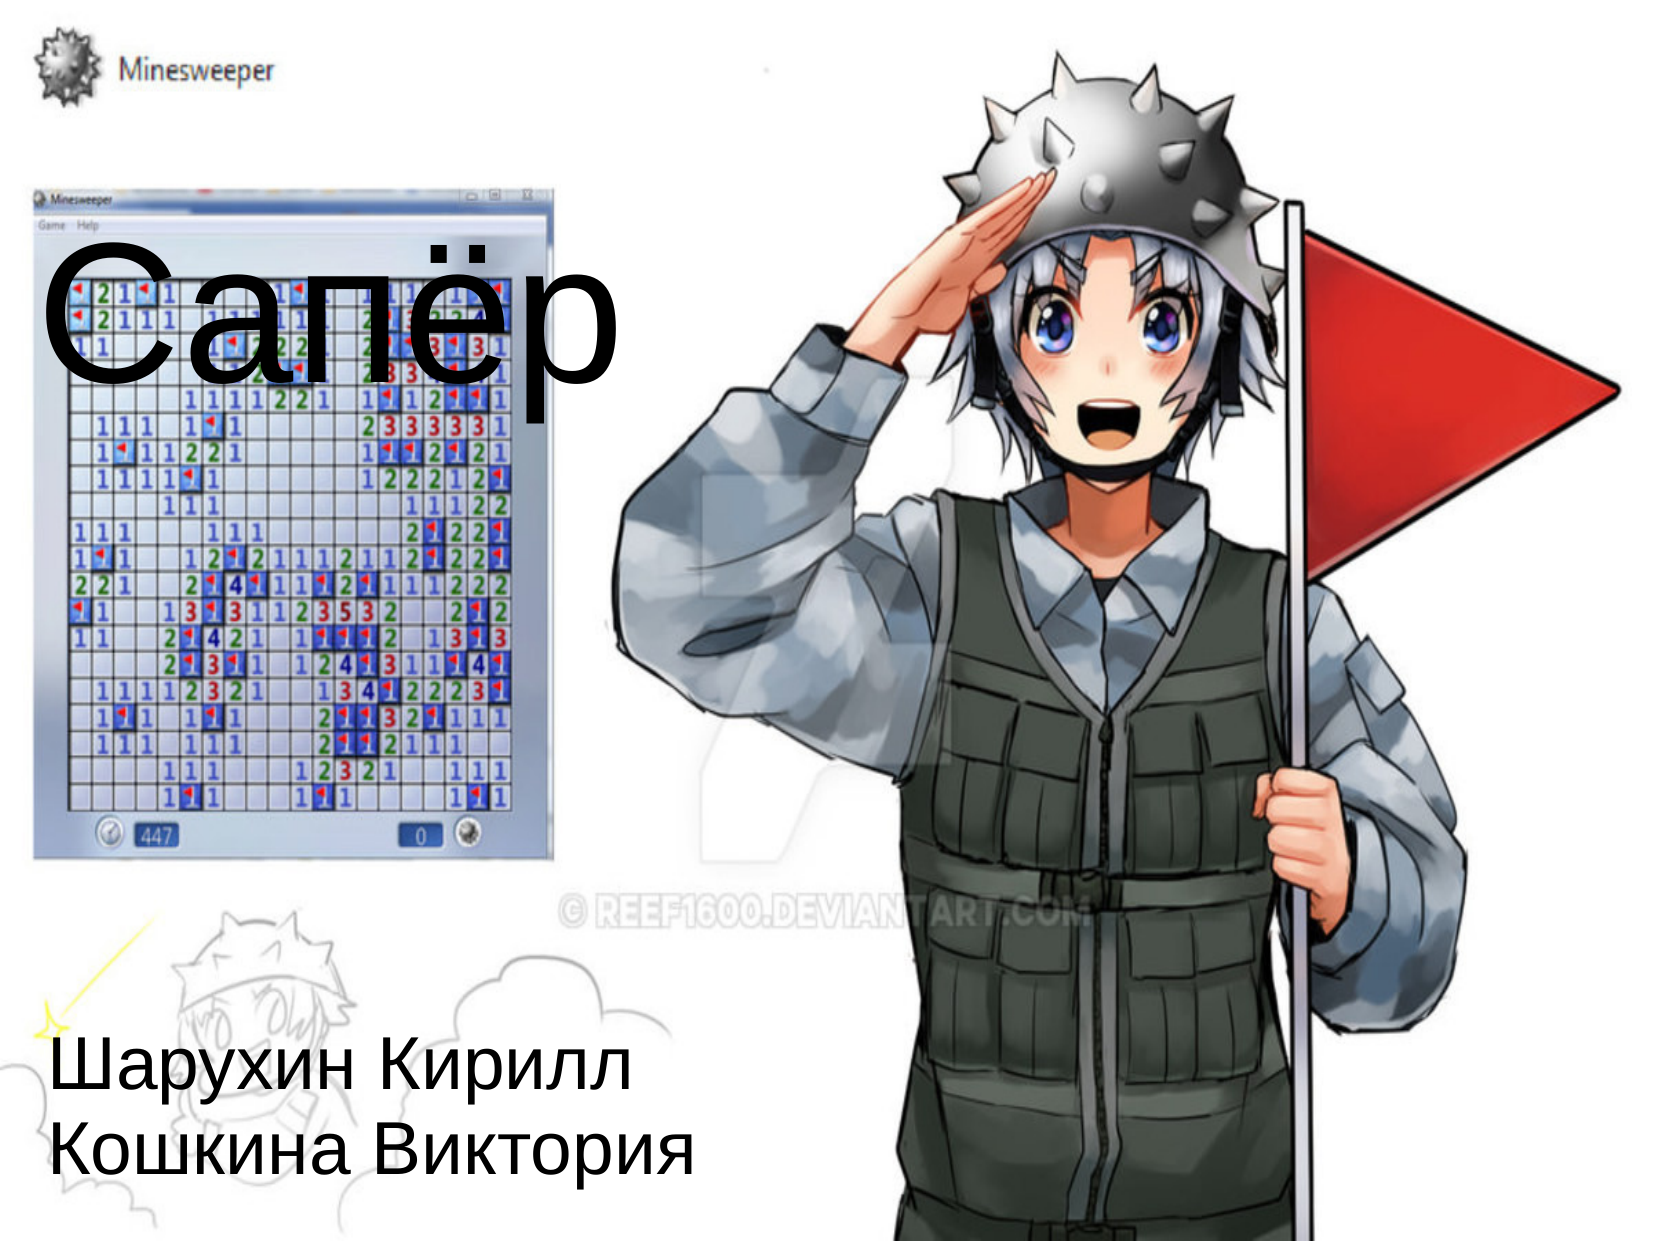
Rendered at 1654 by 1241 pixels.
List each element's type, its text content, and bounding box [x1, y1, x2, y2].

picture [0, 0, 1654, 1241]
title Сапёр [0, 201, 1075, 426]
subtitle Шарухин Кирилл Кошкина Виктория [47, 696, 1536, 1241]
